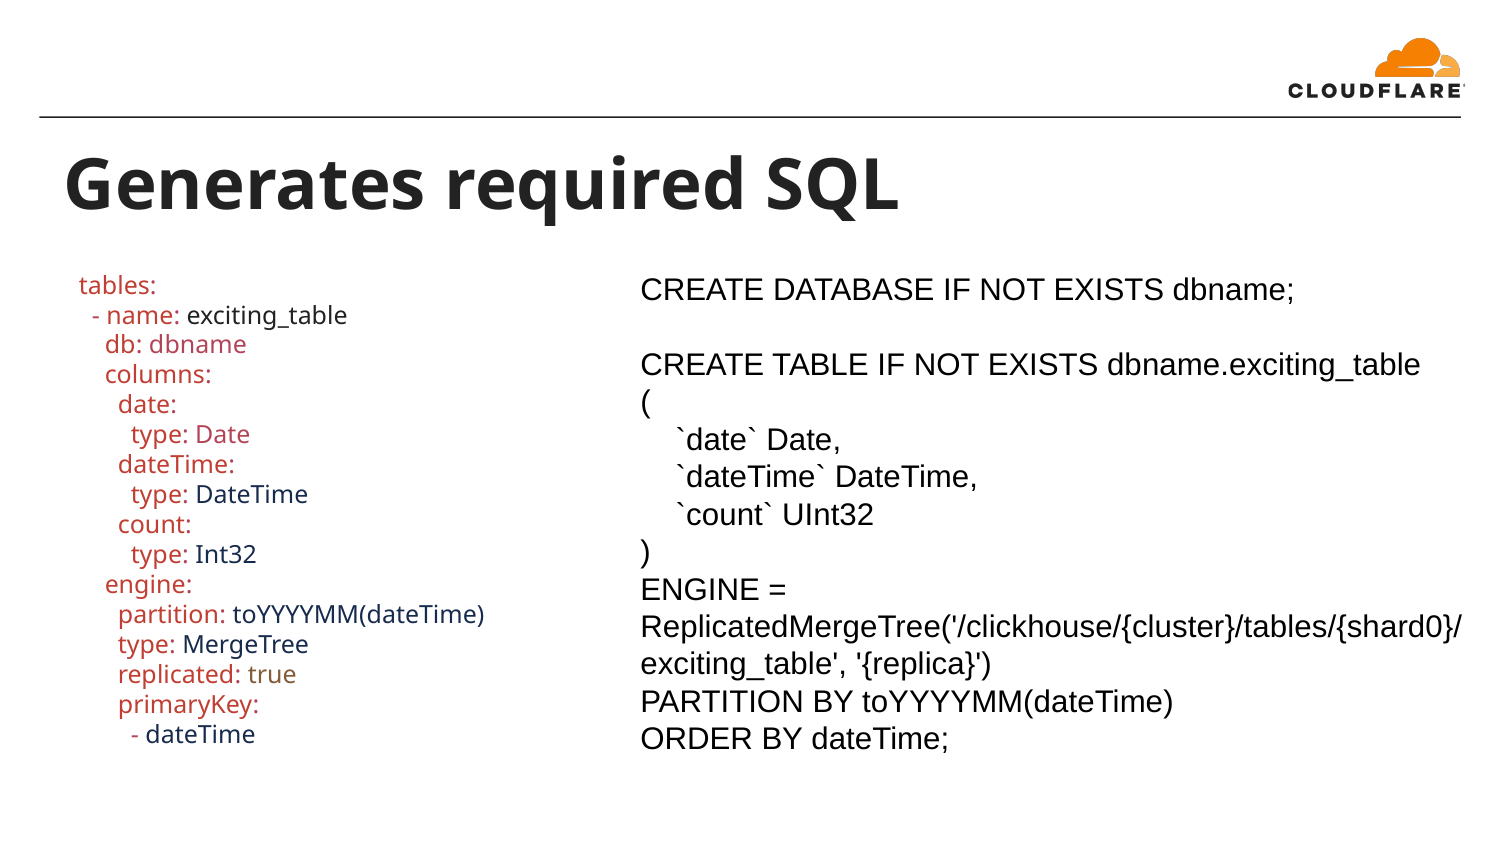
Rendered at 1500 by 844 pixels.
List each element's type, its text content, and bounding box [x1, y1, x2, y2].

title Generates required SQL [63, 138, 1461, 246]
text_box CREATE DATABASE IF NOT EXISTS dbname; CREATE TABLE IF NOT EXISTS dbname.exciting_table ( `date` Date, `dateTime` DateTime, `count` UInt32 ) ENGINE = ReplicatedMergeTree('/clickhouse/{cluster}/tables/{shard0}/exciting_table', '{replica}') PARTITION BY toYYYYMM(dateTime) ORDER BY dateTime; [625, 254, 1479, 771]
text_box tables: - name: exciting_table db: dbname columns: date: type: Date dateTime: type: DateTime count: type: Int32 engine: partition: toYYYYMM(dateTime) type: MergeTree replicated: true primaryKey: - dateTime [63, 254, 625, 764]
picture [1288, 38, 1466, 98]
